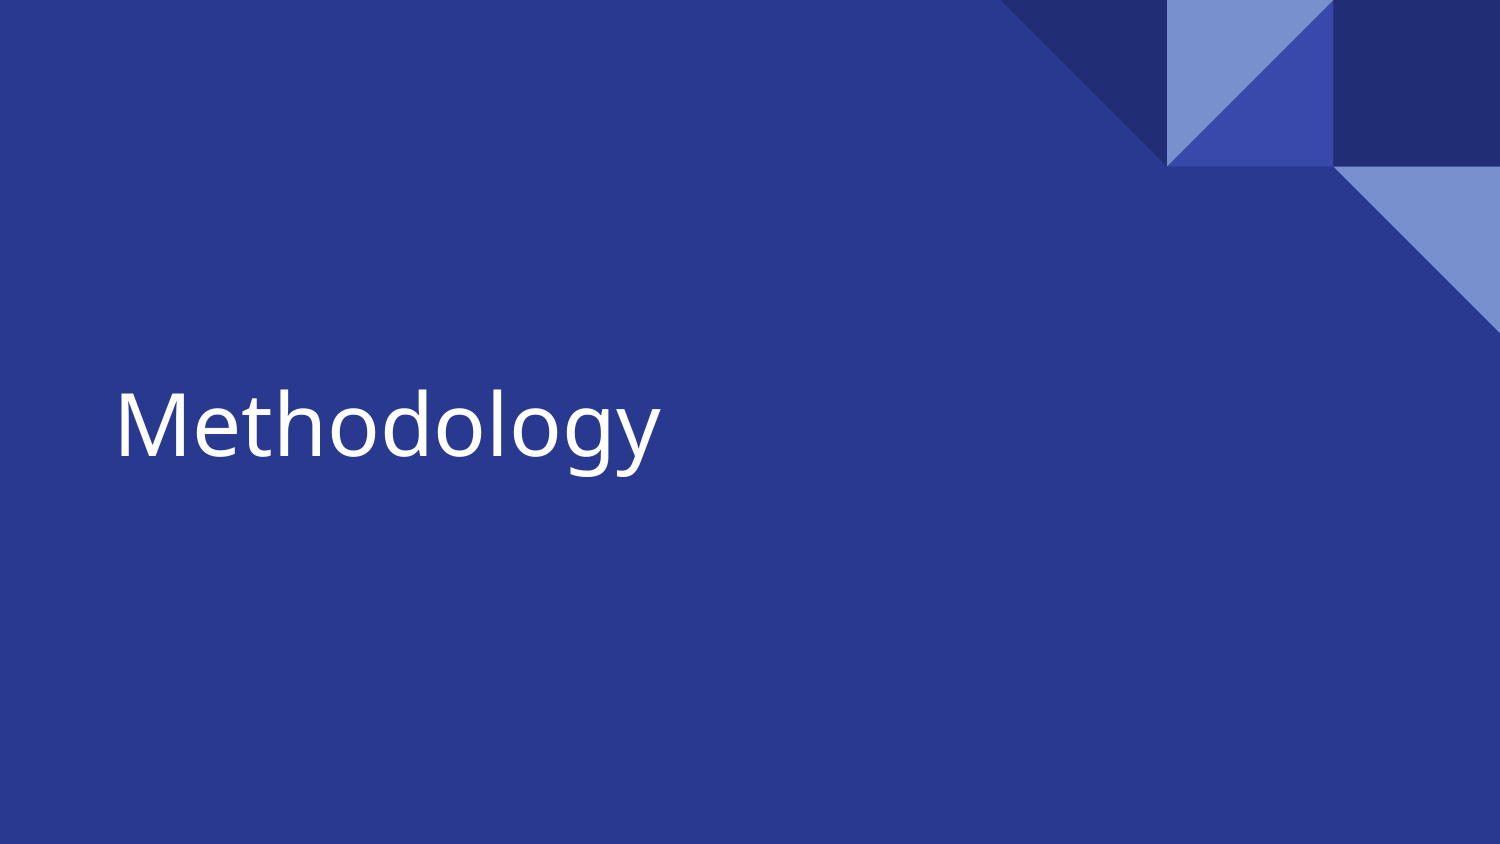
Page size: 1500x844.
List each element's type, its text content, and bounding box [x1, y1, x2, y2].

title Methodology [98, 353, 1447, 491]
